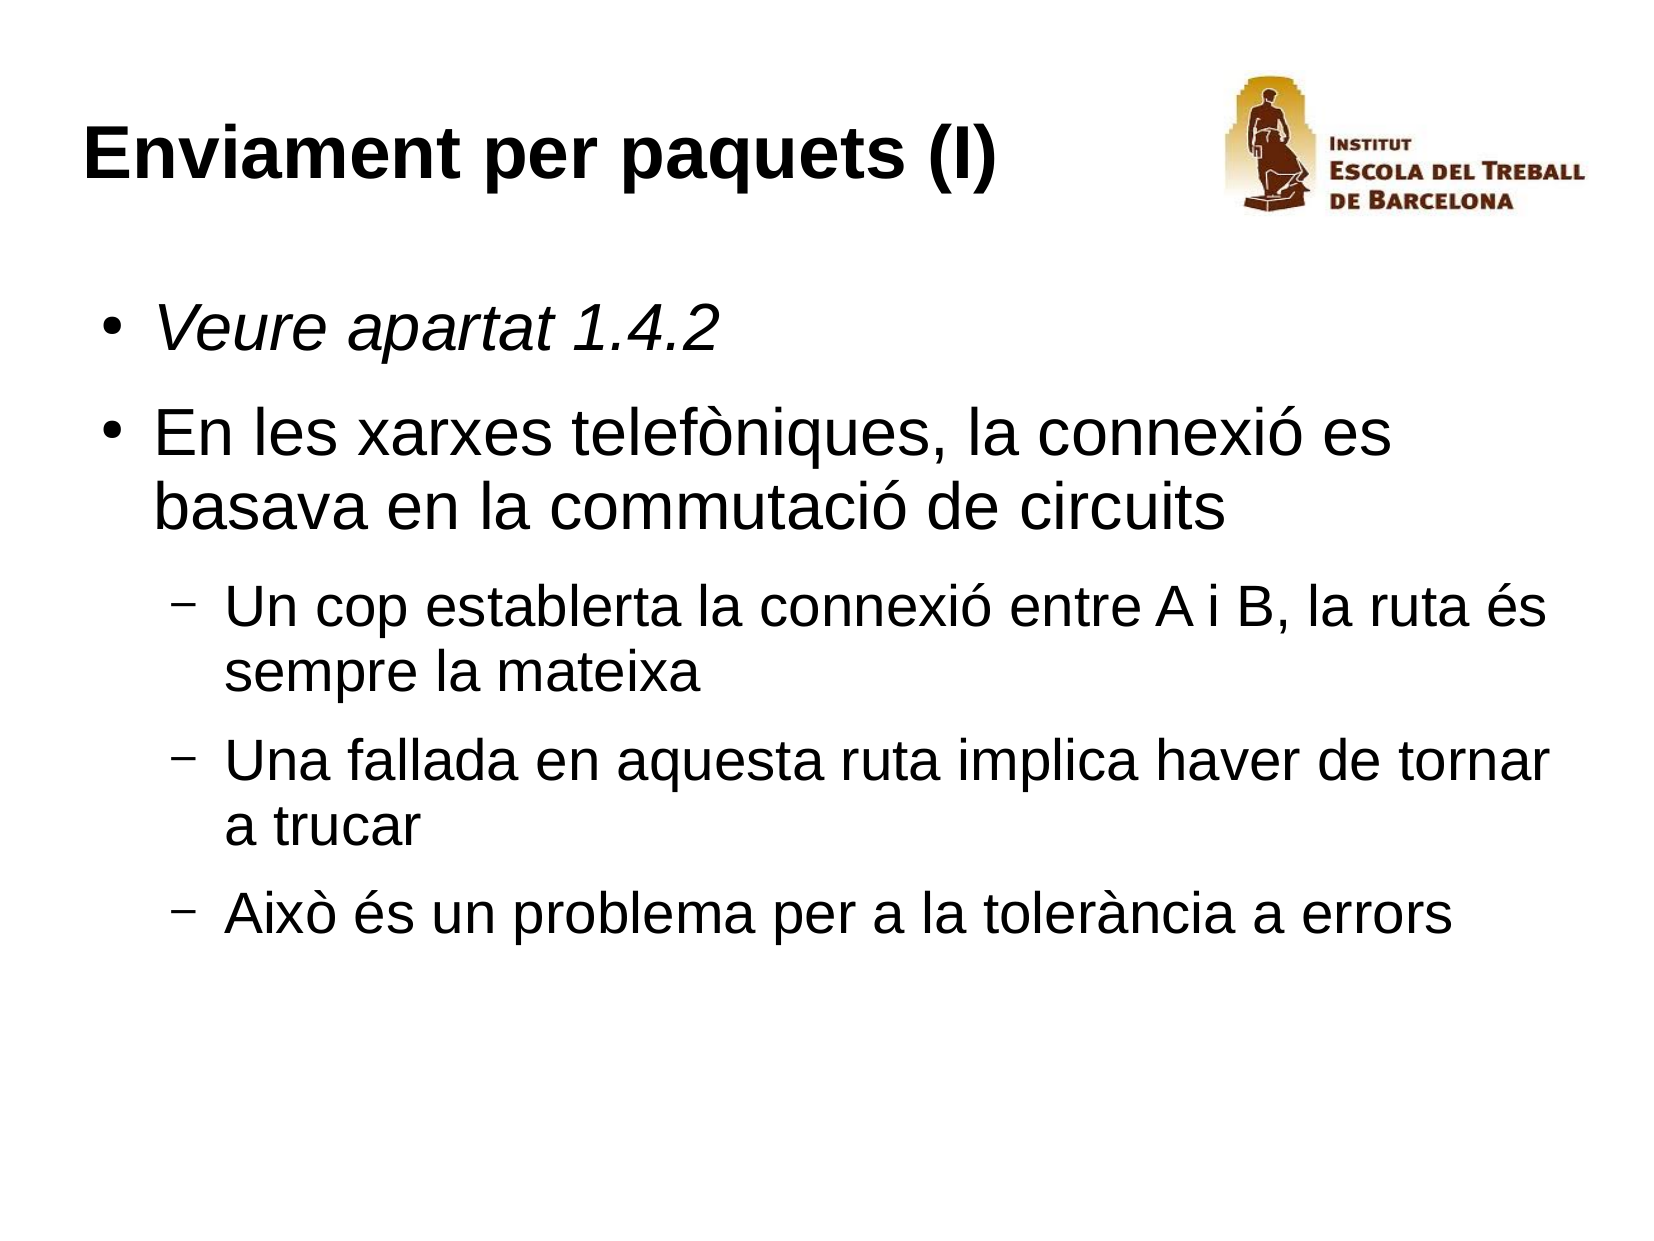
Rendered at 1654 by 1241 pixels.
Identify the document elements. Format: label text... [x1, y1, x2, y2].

title Enviament per paquets (I) [82, 49, 1571, 257]
list Veure apartat 1.4.2 En les xarxes telefòniques, la connexió es basava en la commutació de circuits Un cop establerta la connexió entre A i B, la ruta és sempre la mateixa Una fallada en aquesta ruta implica haver de tornar a trucar Això és un problema per a la tolerància a errors [82, 290, 1571, 1241]
picture [1204, 70, 1595, 223]
